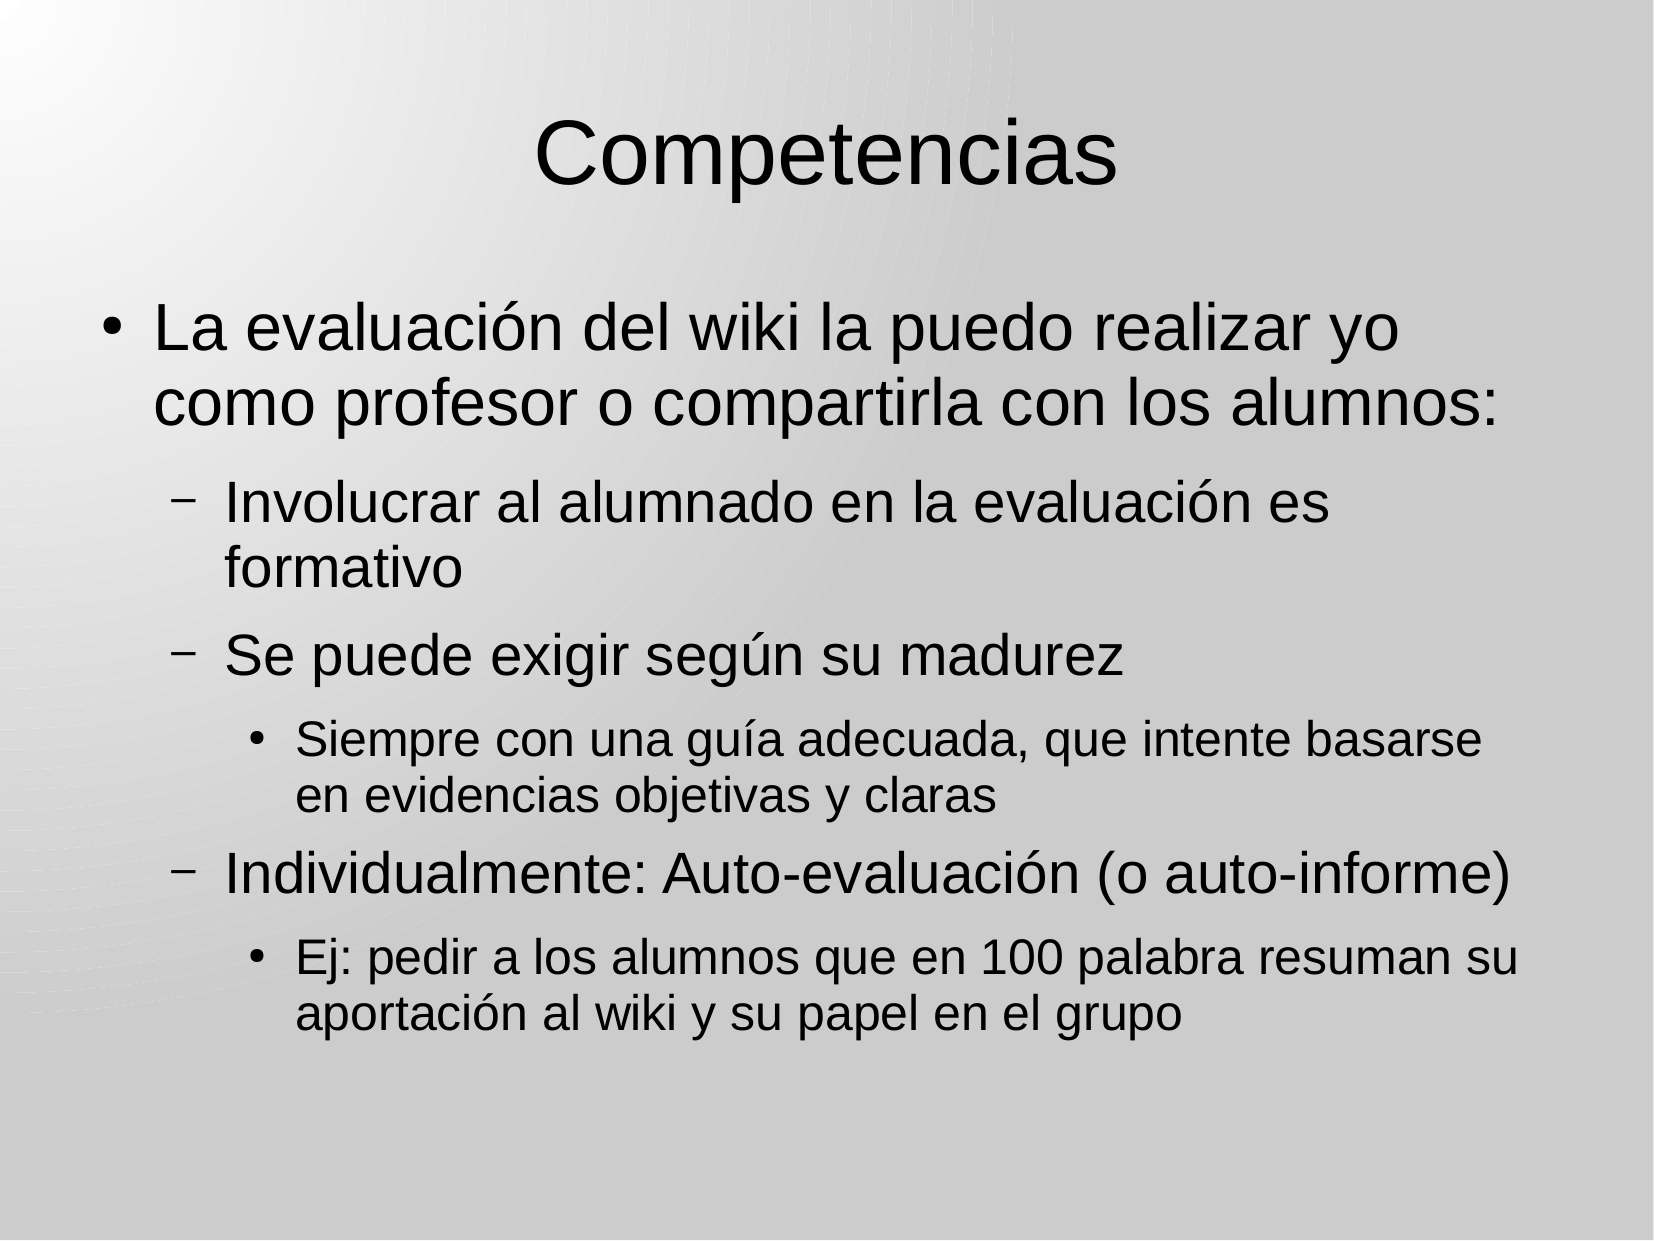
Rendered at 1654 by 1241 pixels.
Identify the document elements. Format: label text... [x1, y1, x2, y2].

title Competencias [82, 49, 1571, 257]
list La evaluación del wiki la puedo realizar yo como profesor o compartirla con los alumnos: Involucrar al alumnado en la evaluación es formativo Se puede exigir según su madurez Siempre con una guía adecuada, que intente basarse en evidencias objetivas y claras Individualmente: Auto-evaluación (o auto-informe) Ej: pedir a los alumnos que en 100 palabra resuman su aportación al wiki y su papel en el grupo [82, 290, 1538, 1170]
